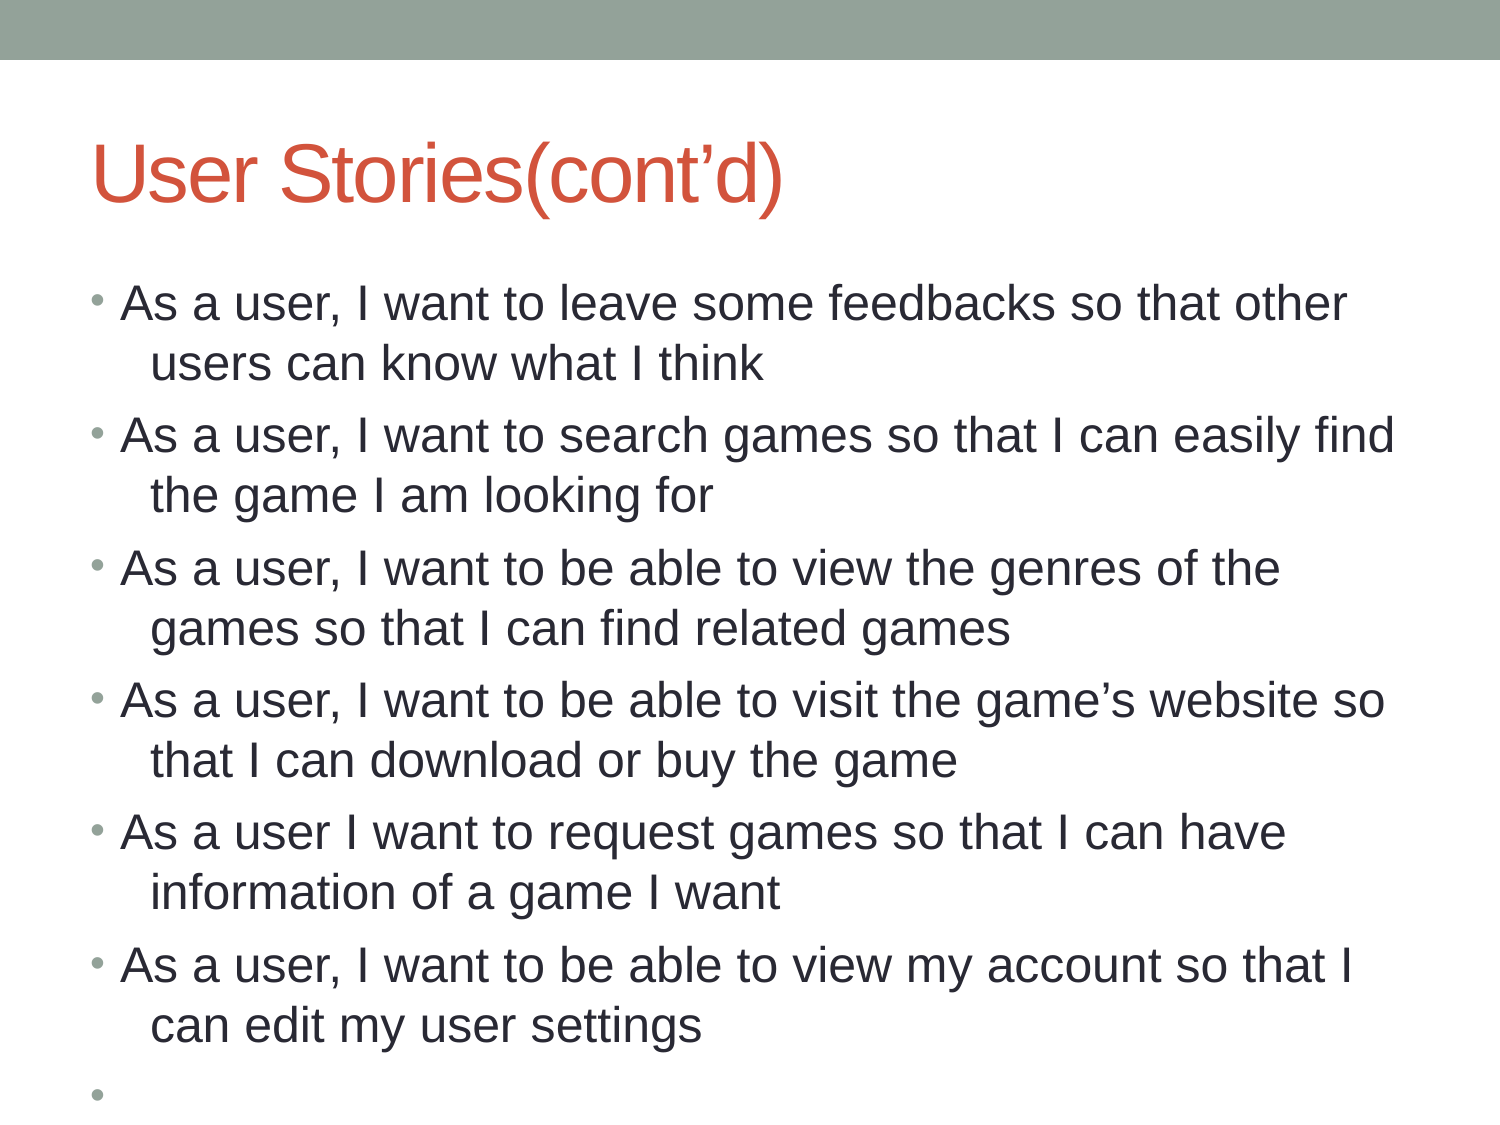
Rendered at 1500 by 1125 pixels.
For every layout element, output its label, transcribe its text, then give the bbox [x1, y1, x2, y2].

title User Stories(cont’d) [75, 87, 1426, 251]
list As a user, I want to leave some feedbacks so that other users can know what I think As a user, I want to search games so that I can easily find the game I am looking for As a user, I want to be able to view the genres of the games so that I can find related games As a user, I want to be able to visit the game’s website so that I can download or buy the game As a user I want to request games so that I can have information of a game I want As a user, I want to be able to view my account so that I can edit my user settings [75, 262, 1426, 1063]
